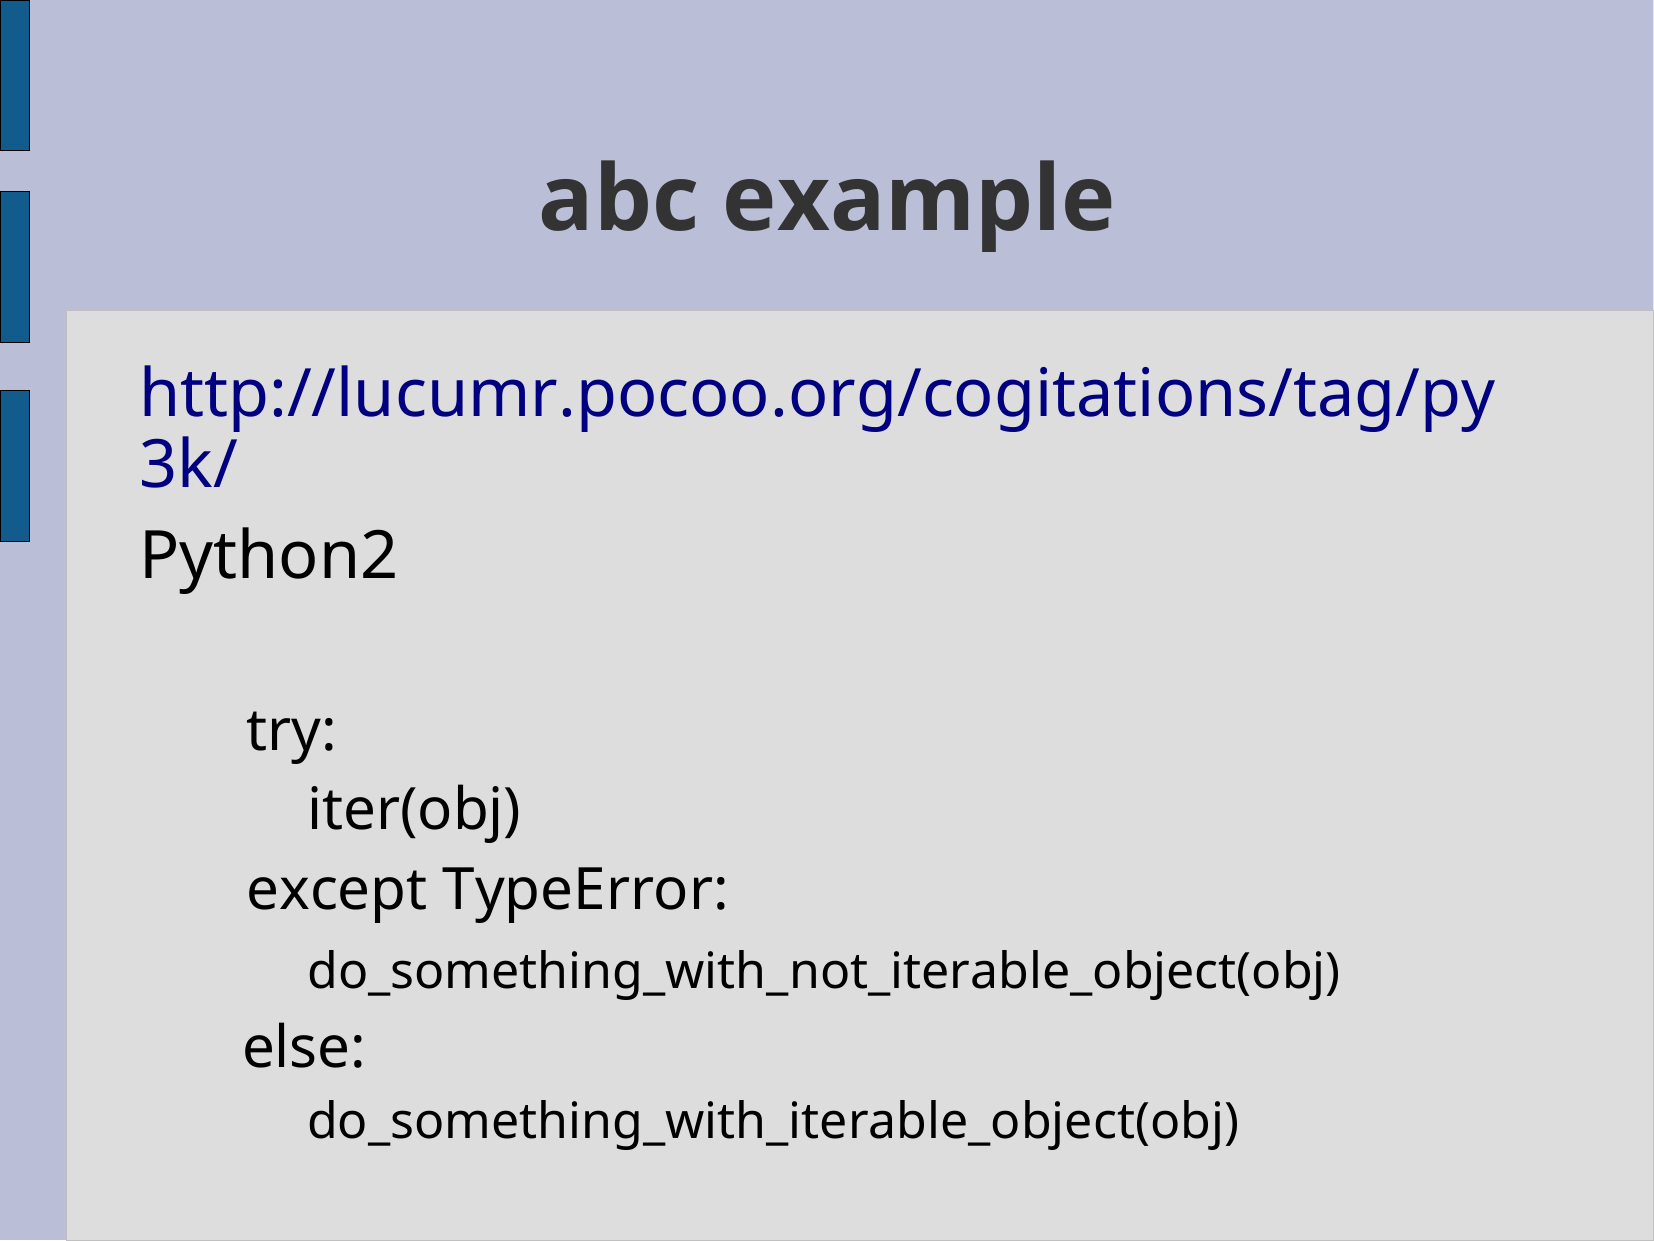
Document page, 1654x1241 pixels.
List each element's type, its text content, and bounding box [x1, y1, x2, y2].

list http://lucumr.pocoo.org/cogitations/tag/py3k/ Python2 try: iter(obj) except TypeError: do_something_with_not_iterable_object(obj) else: do_something_with_iterable_object(obj) [121, 344, 1534, 1112]
title abc example [121, 91, 1534, 299]
